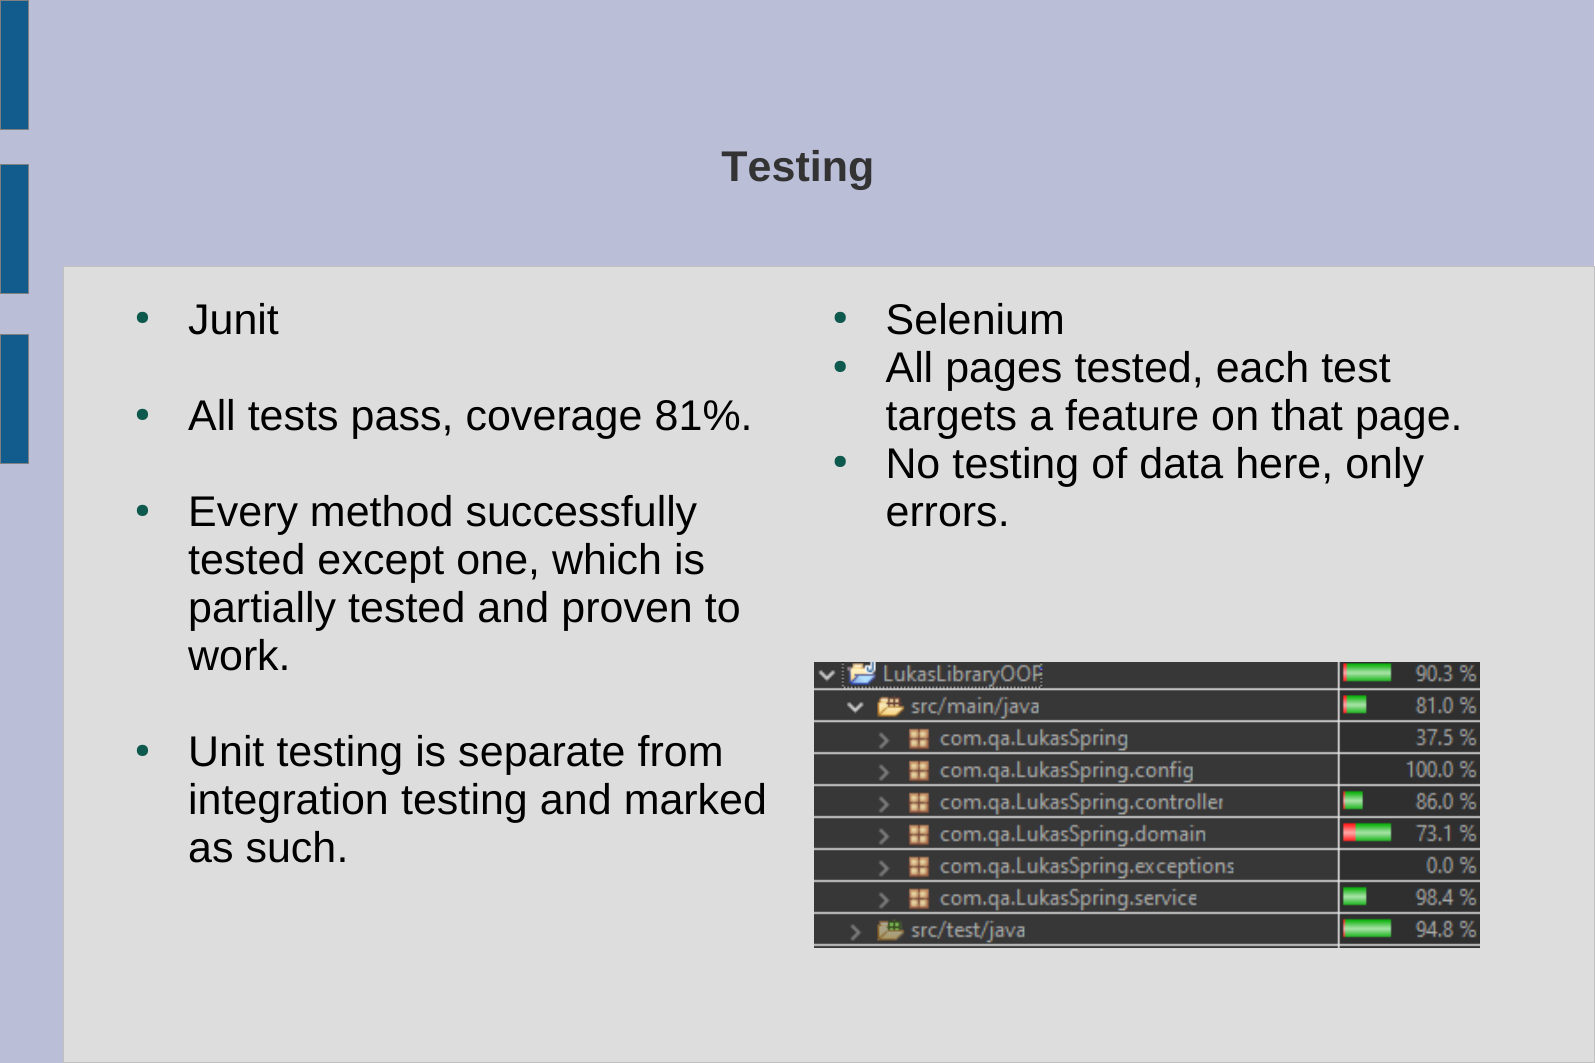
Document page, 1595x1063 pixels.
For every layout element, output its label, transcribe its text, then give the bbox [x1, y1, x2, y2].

list Selenium All pages tested, each test targets a feature on that page. No testing of data here, only errors. [814, 295, 1480, 615]
list Junit All tests pass, coverage 81%. Every method successfully tested except one, which is partially tested and proven to work. Unit testing is separate from integration testing and marked as such. [117, 295, 782, 966]
picture [814, 662, 1480, 948]
title Testing [117, 78, 1479, 256]
